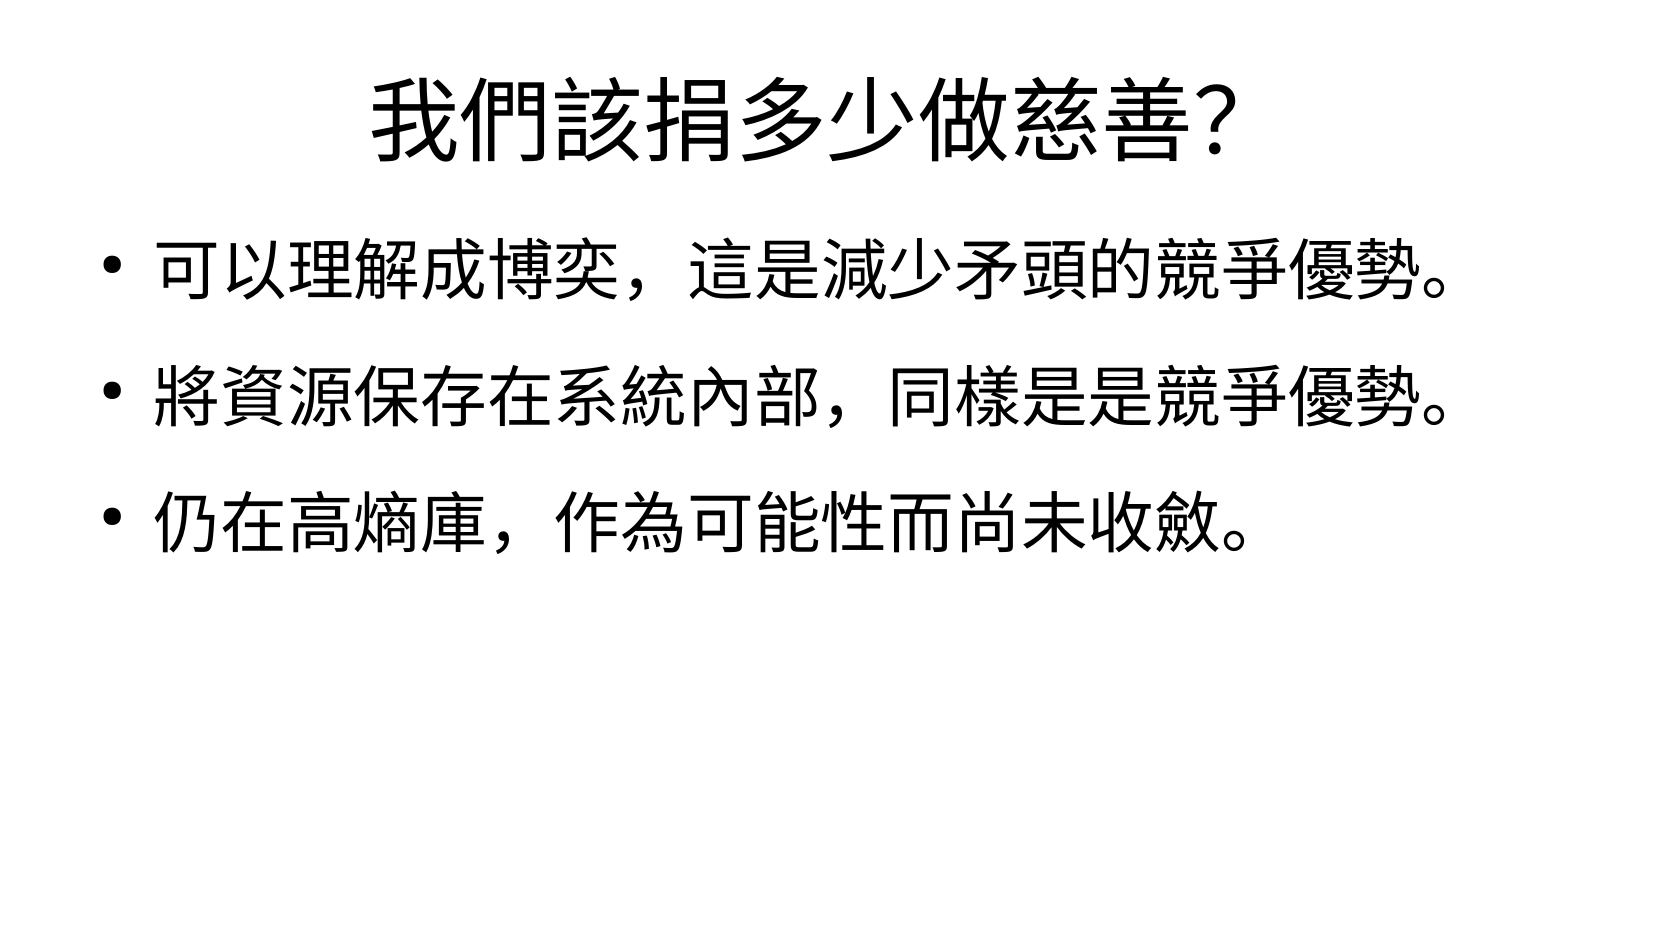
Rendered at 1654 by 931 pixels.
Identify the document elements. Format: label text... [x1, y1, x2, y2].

list 可以理解成博奕，這是減少矛頭的競爭優勢。 將資源保存在系統內部，同樣是是競爭優勢。 仍在高熵庫，作為可能性而尚未收斂。 [82, 217, 1571, 758]
title 我們該捐多少做慈善？ [82, 37, 1571, 193]
